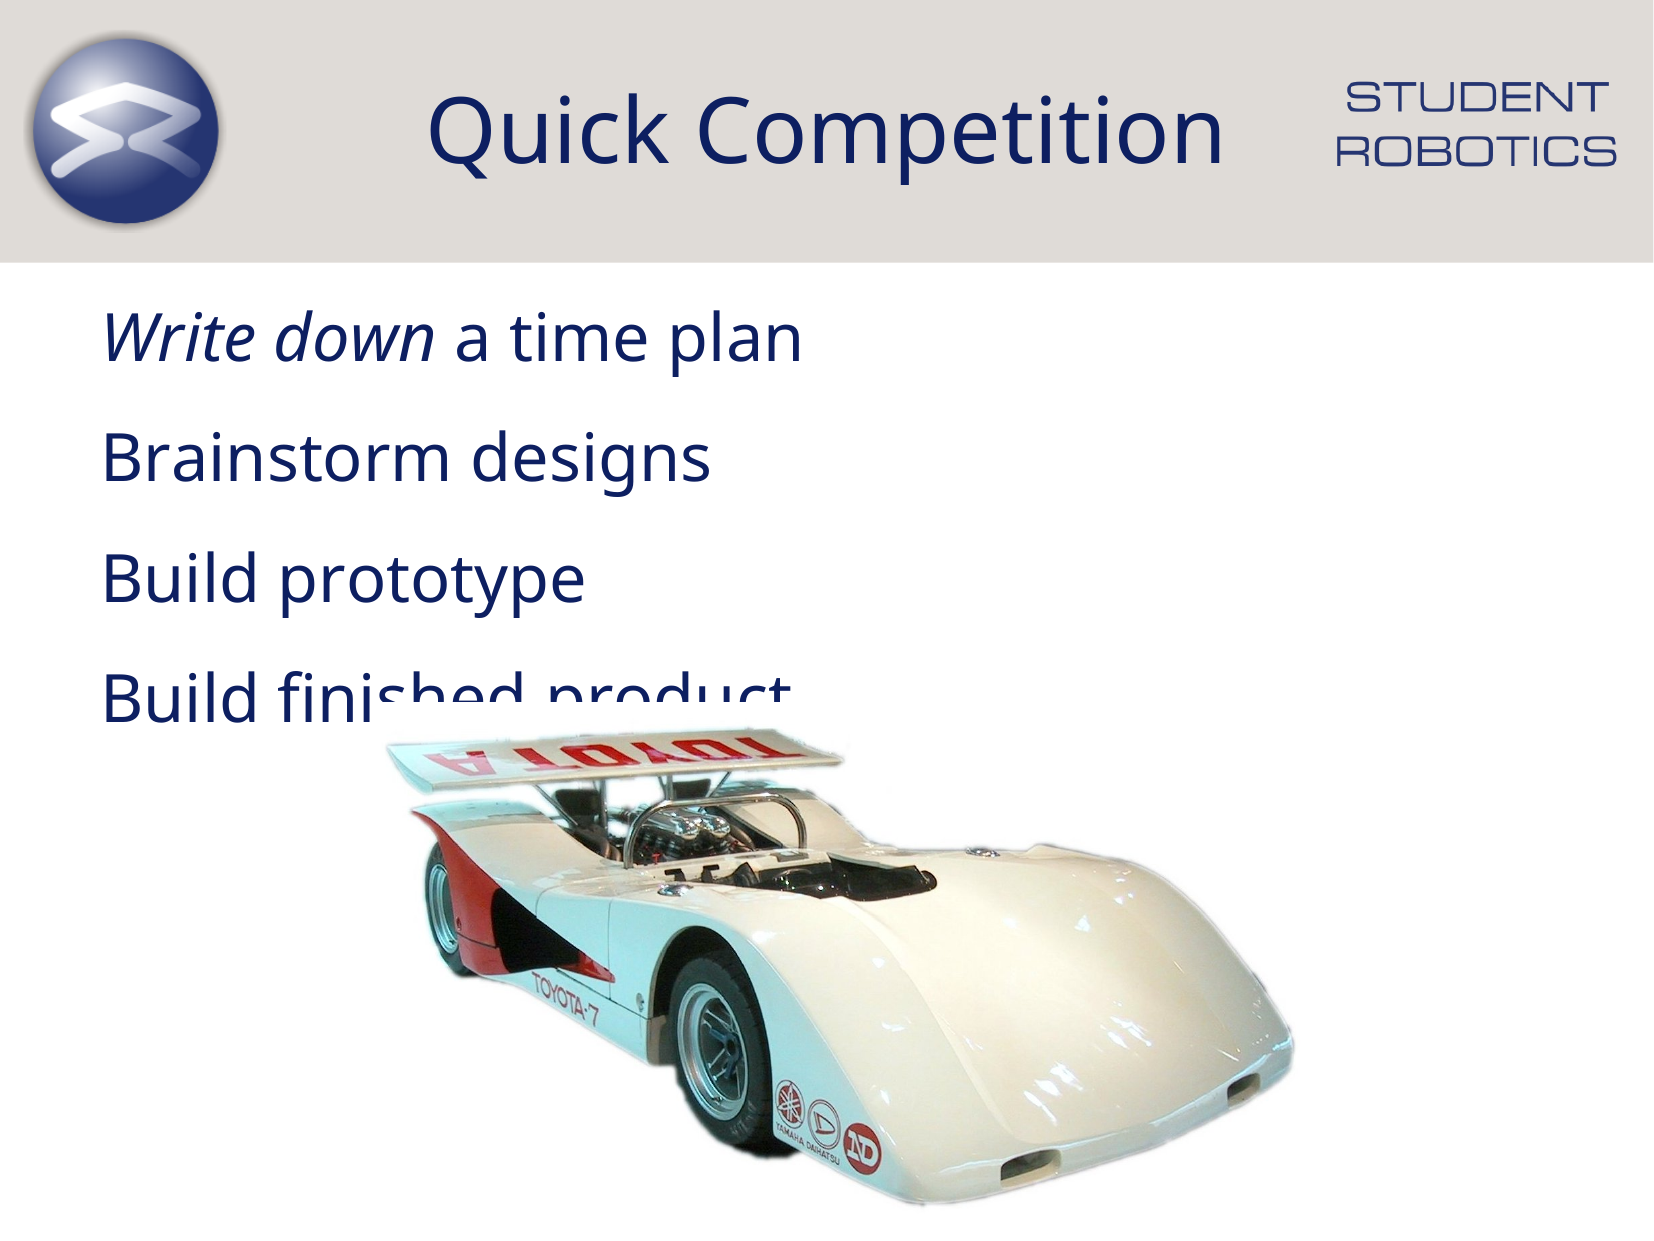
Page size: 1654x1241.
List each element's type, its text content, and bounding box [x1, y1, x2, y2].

title Quick Competition [82, 7, 1571, 250]
picture [1571, 68, 1633, 174]
picture [9, 19, 82, 245]
picture [375, 702, 1316, 1241]
list Write down a time plan Brainstorm designs Build prototype Build finished product [82, 290, 1571, 1094]
